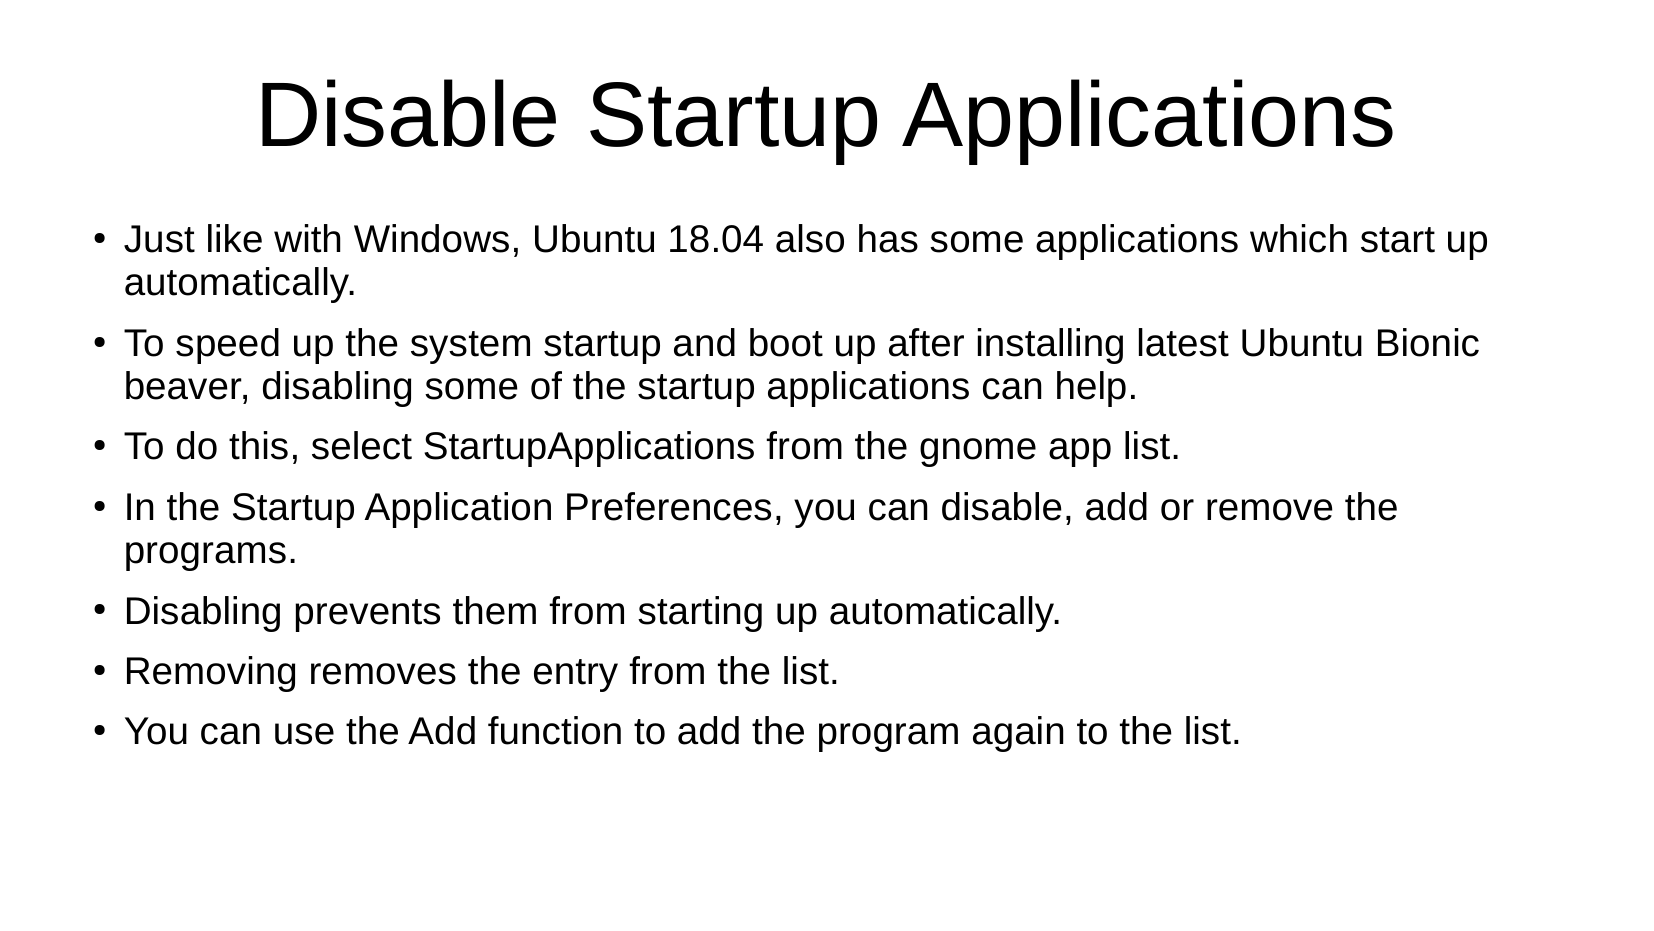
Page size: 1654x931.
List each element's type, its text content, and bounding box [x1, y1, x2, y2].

list Just like with Windows, Ubuntu 18.04 also has some applications which start up automatically. To speed up the system startup and boot up after installing latest Ubuntu Bionic beaver, disabling some of the startup applications can help. To do this, select StartupApplications from the gnome app list. In the Startup Application Preferences, you can disable, add or remove the programs. Disabling prevents them from starting up automatically. Removing removes the entry from the list. You can use the Add function to add the program again to the list. [82, 217, 1571, 758]
title Disable Startup Applications [82, 37, 1571, 193]
